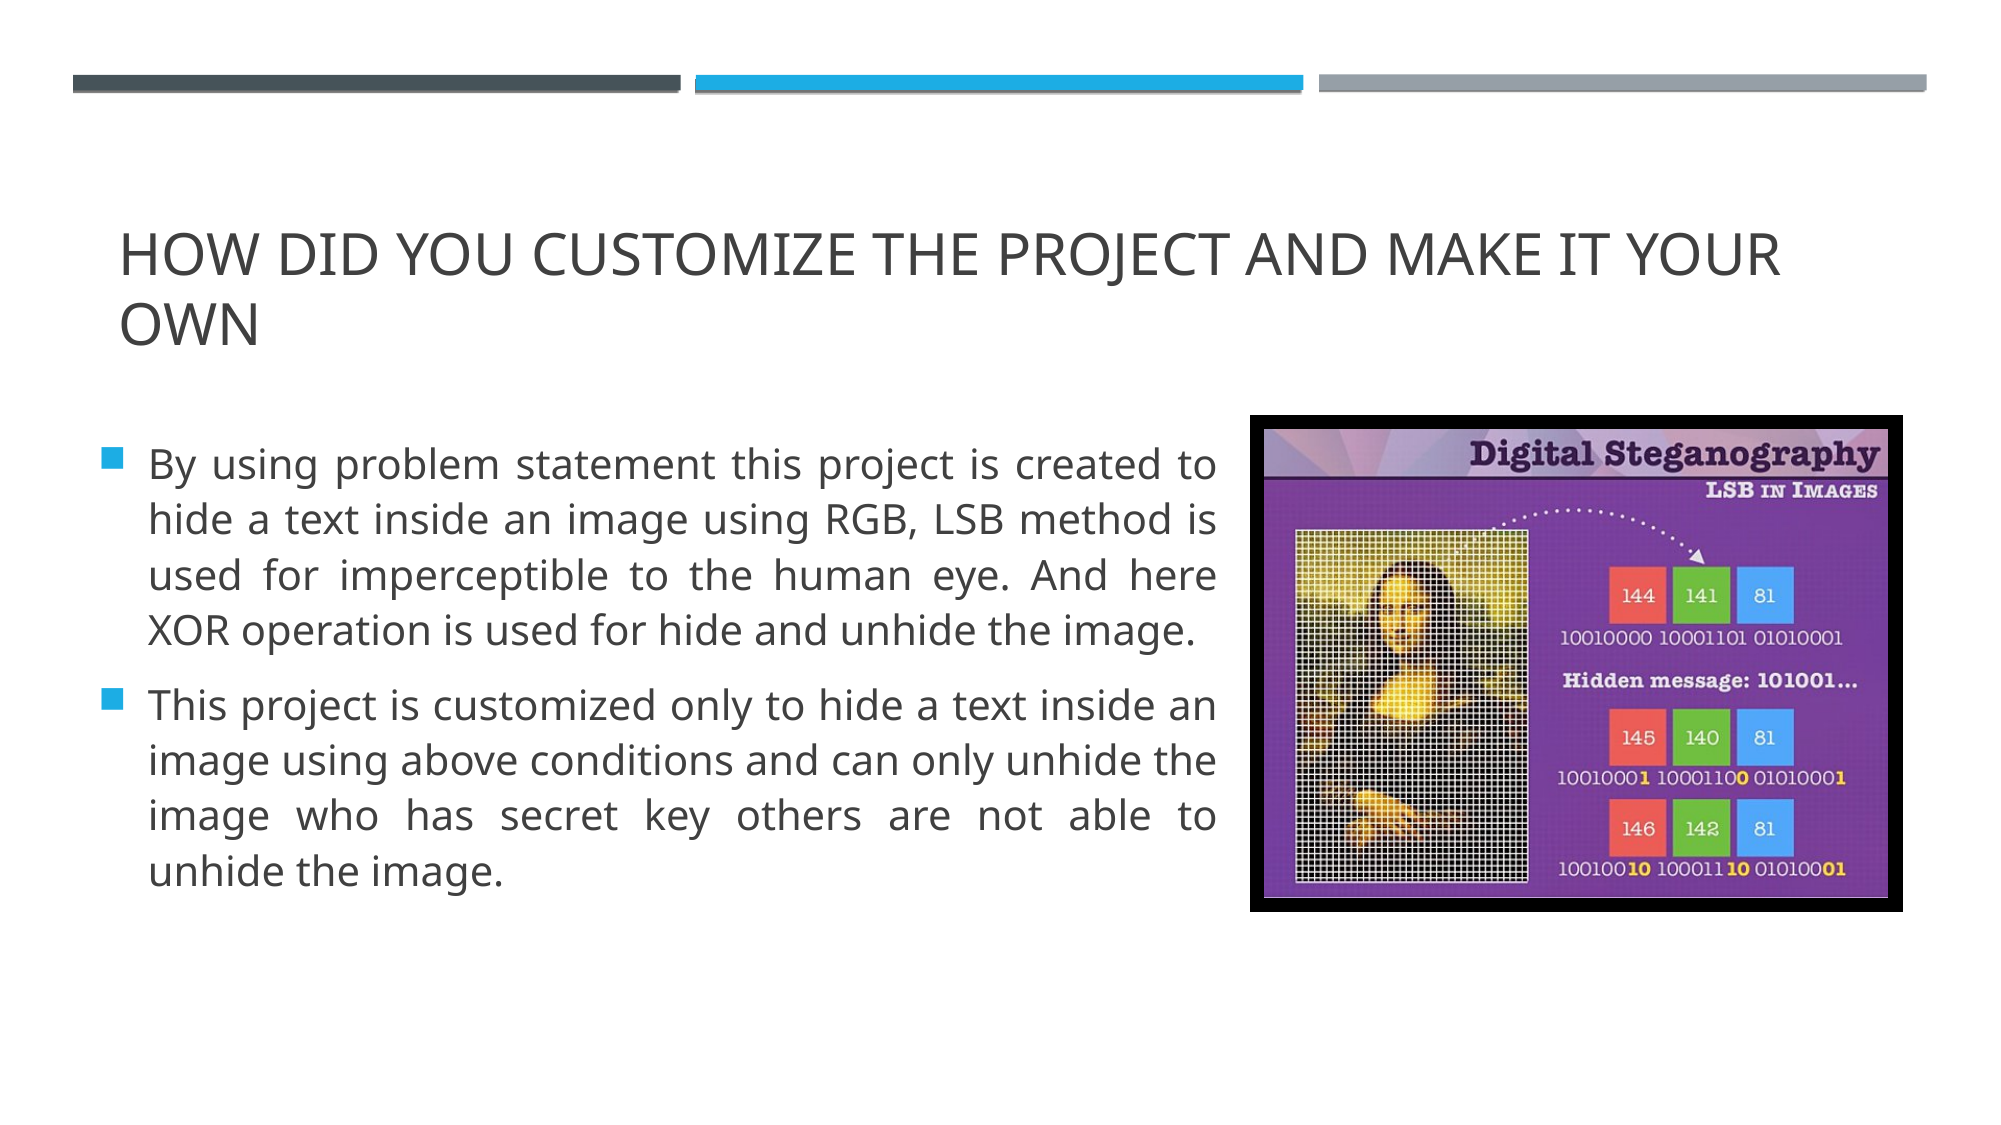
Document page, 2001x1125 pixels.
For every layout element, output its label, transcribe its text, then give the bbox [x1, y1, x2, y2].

title How did you customize the project and make it your own [103, 189, 1913, 385]
list By using problem statement this project is created to hide a text inside an image using RGB, LSB method is used for imperceptible to the human eye. And here XOR operation is used for hide and unhide the image. This project is customized only to hide a text inside an image using above conditions and can only unhide the image who has secret key others are not able to unhide the image. [82, 365, 1234, 962]
picture [1264, 429, 1889, 898]
